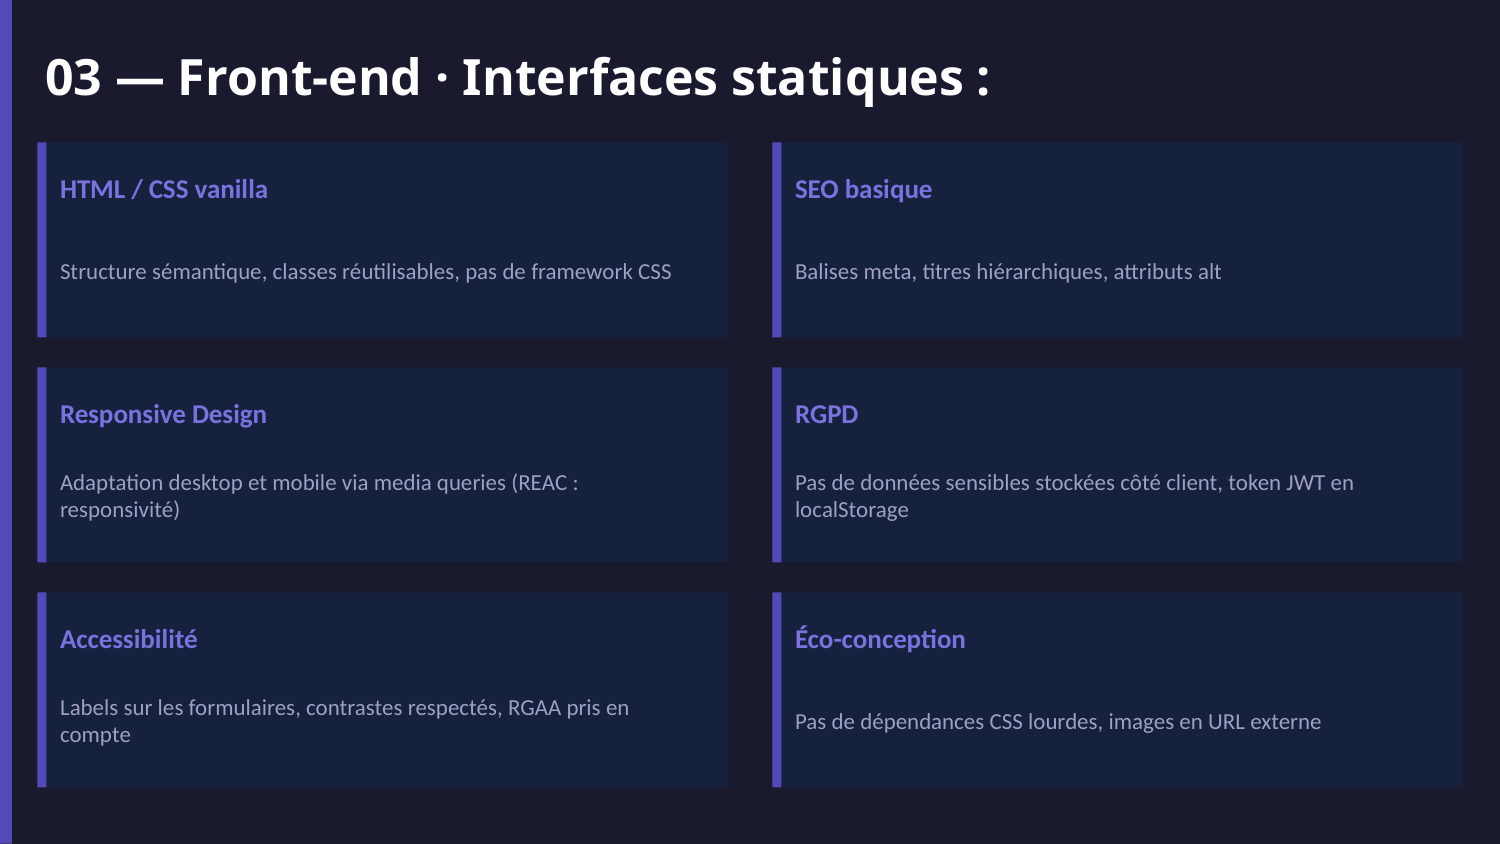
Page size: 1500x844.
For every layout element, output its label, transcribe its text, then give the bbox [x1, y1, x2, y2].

text_box Pas de données sensibles stockées côté client, token JWT en localStorage [794, 442, 1440, 548]
text_box [37, 142, 728, 338]
text_box 03 — Front-end · Interfaces statiques : [44, 29, 1455, 120]
text_box [37, 592, 728, 788]
text_box [772, 592, 1463, 788]
text_box Balises meta, titres hiérarchiques, attributs alt [794, 217, 1440, 323]
text_box Labels sur les formulaires, contrastes respectés, RGAA pris en compte [59, 667, 705, 773]
text_box [772, 142, 1463, 338]
text_box Structure sémantique, classes réutilisables, pas de framework CSS [59, 217, 705, 323]
text_box Pas de dépendances CSS lourdes, images en URL externe [794, 667, 1440, 773]
text_box Éco-conception [794, 607, 1440, 667]
text_box RGPD [794, 382, 1440, 442]
text_box SEO basique [794, 157, 1440, 217]
text_box [772, 367, 1463, 563]
text_box Accessibilité [59, 607, 705, 667]
text_box [37, 367, 728, 563]
text_box Adaptation desktop et mobile via media queries (REAC : responsivité) [59, 442, 705, 548]
text_box [0, 0, 12, 844]
text_box HTML / CSS vanilla [59, 157, 705, 217]
text_box Responsive Design [59, 382, 705, 442]
